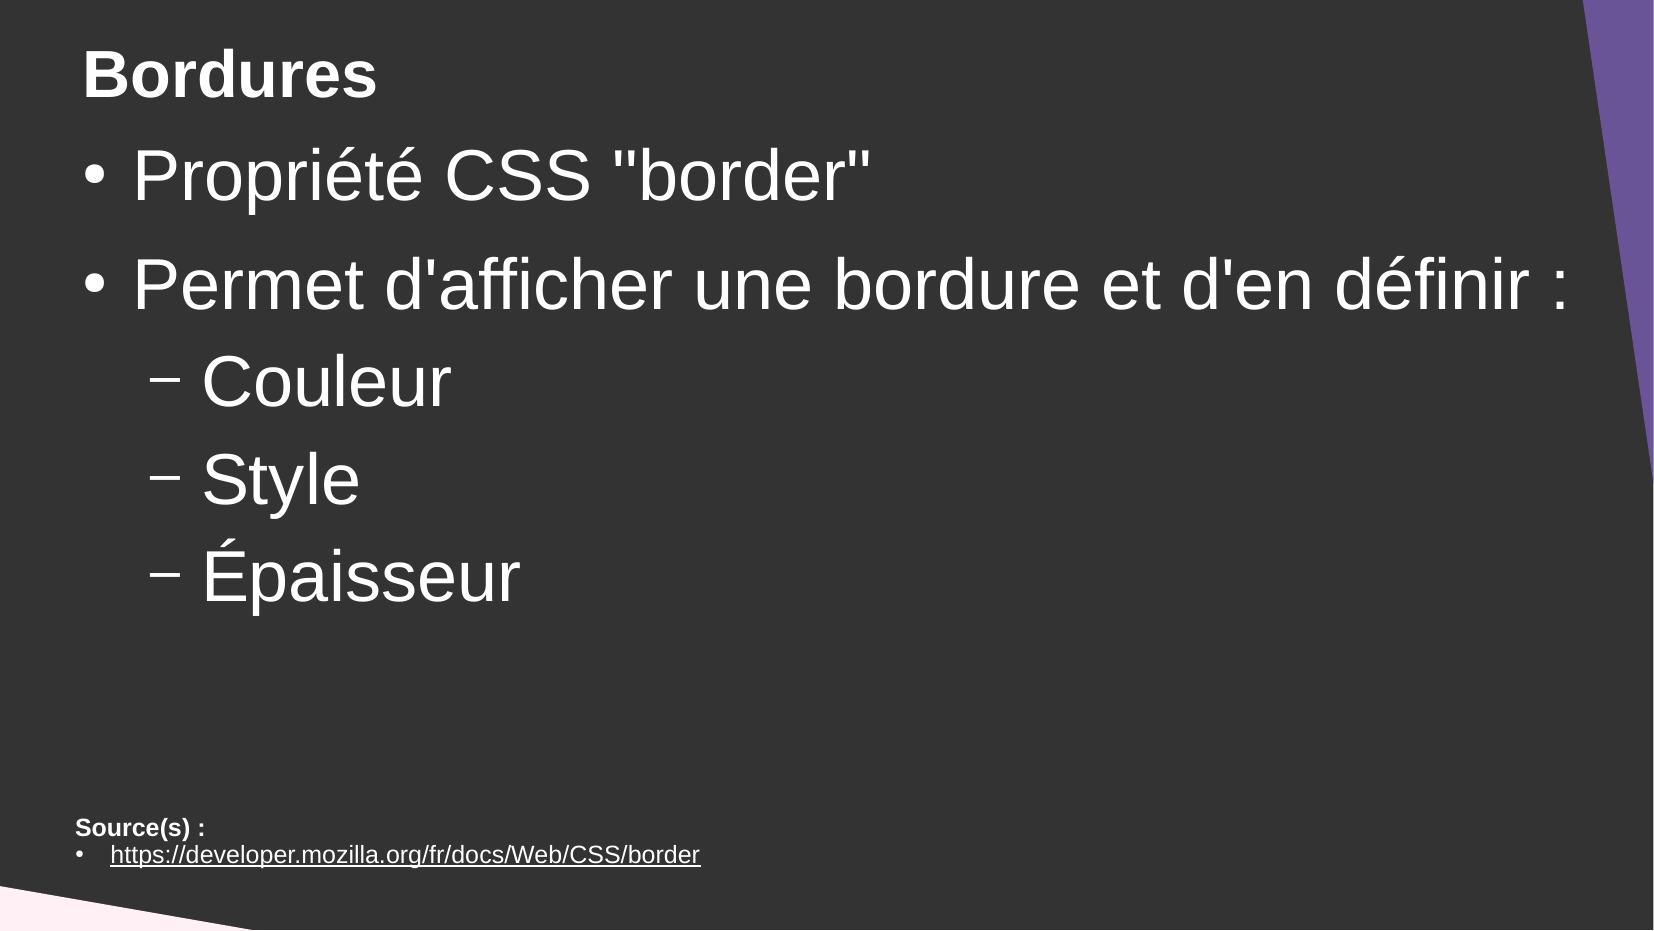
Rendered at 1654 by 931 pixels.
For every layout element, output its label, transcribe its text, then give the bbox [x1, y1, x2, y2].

list Propriété CSS "border" Permet d'afficher une bordure et d'en définir : Couleur Style Épaisseur [64, 135, 1604, 683]
text_box [1582, 0, 1654, 488]
title Bordures [82, 37, 1571, 112]
text_box Source(s) : https://developer.mozilla.org/fr/docs/Web/CSS/border [60, 805, 1546, 913]
text_box [0, 886, 258, 931]
